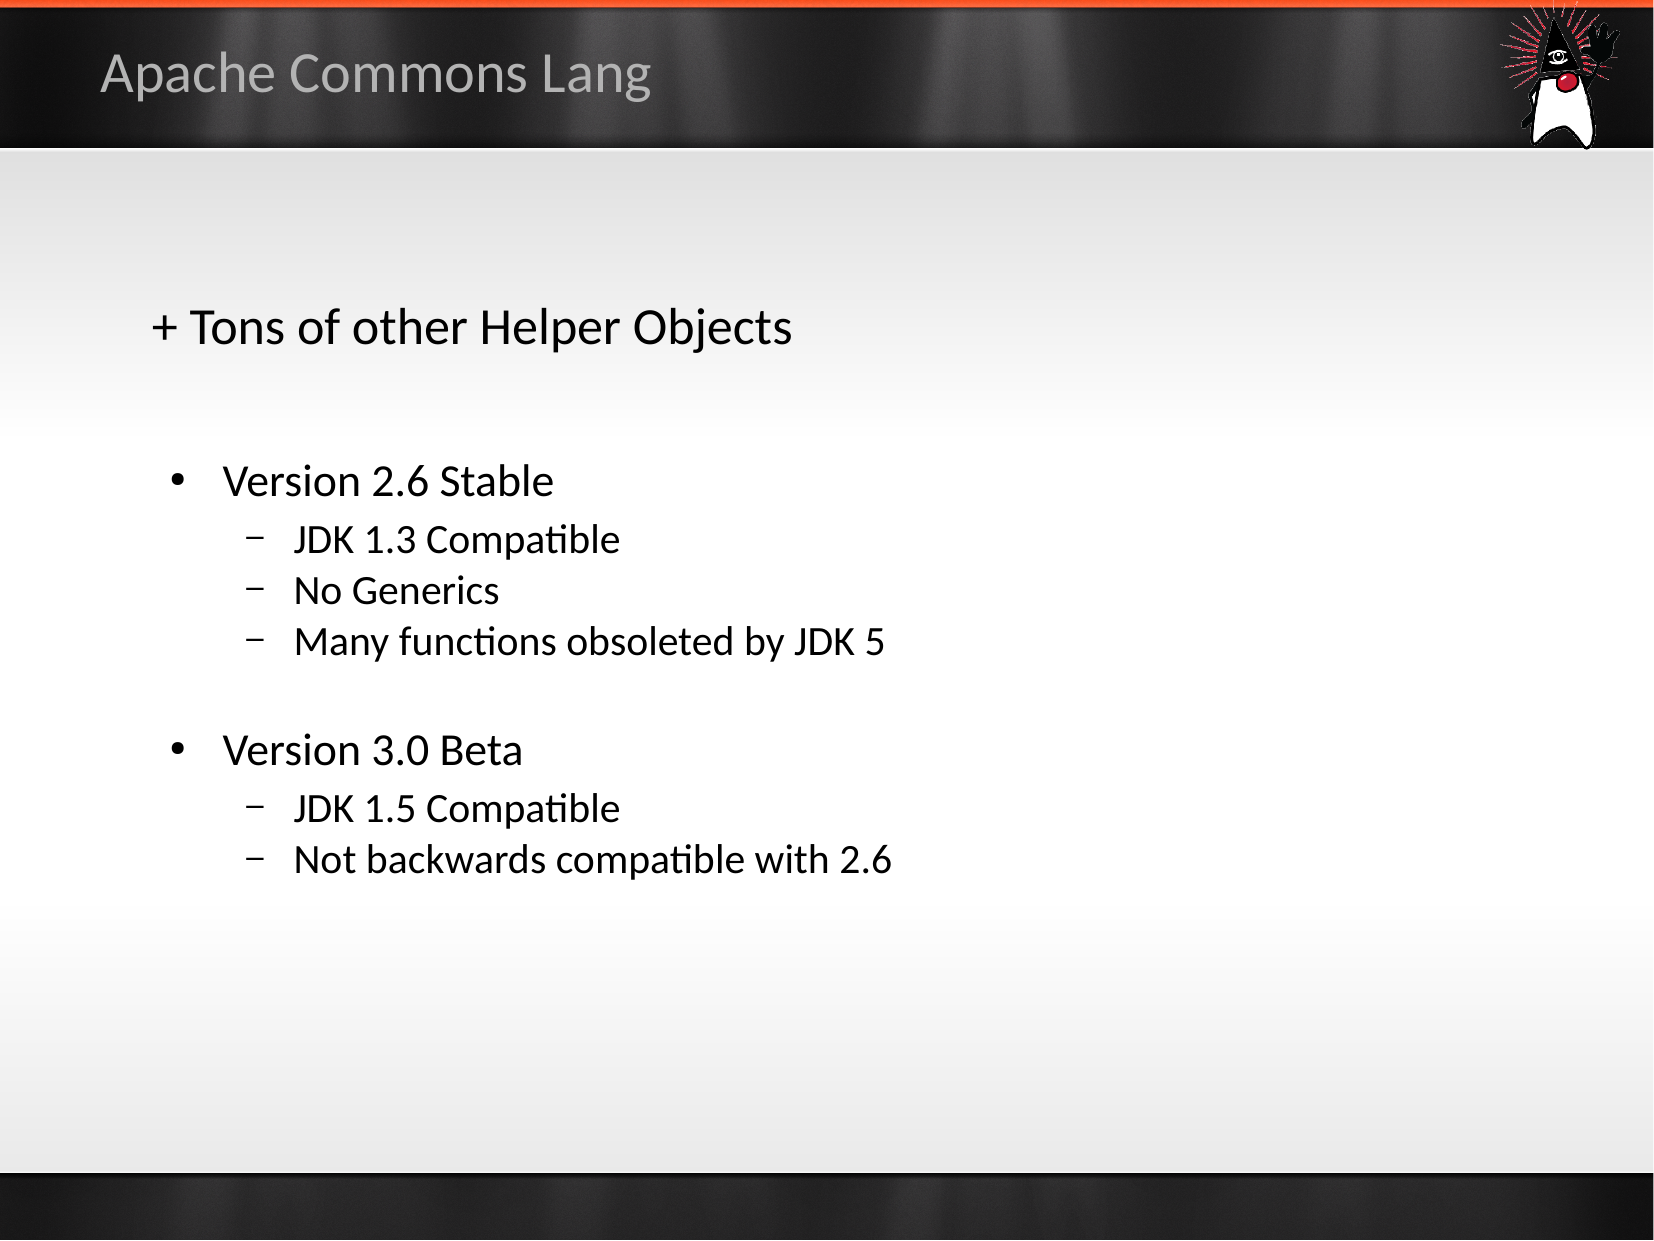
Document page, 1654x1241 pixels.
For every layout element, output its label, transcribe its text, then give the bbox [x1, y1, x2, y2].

title Apache Commons Lang [100, 6, 1589, 151]
list + Tons of other Helper Objects Version 2.6 Stable JDK 1.3 Compatible No Generics Many functions obsoleted by JDK 5 Version 3.0 Beta JDK 1.5 Compatible Not backwards compatible with 2.6 [80, 305, 1570, 1125]
picture [0, 0, 1654, 1240]
